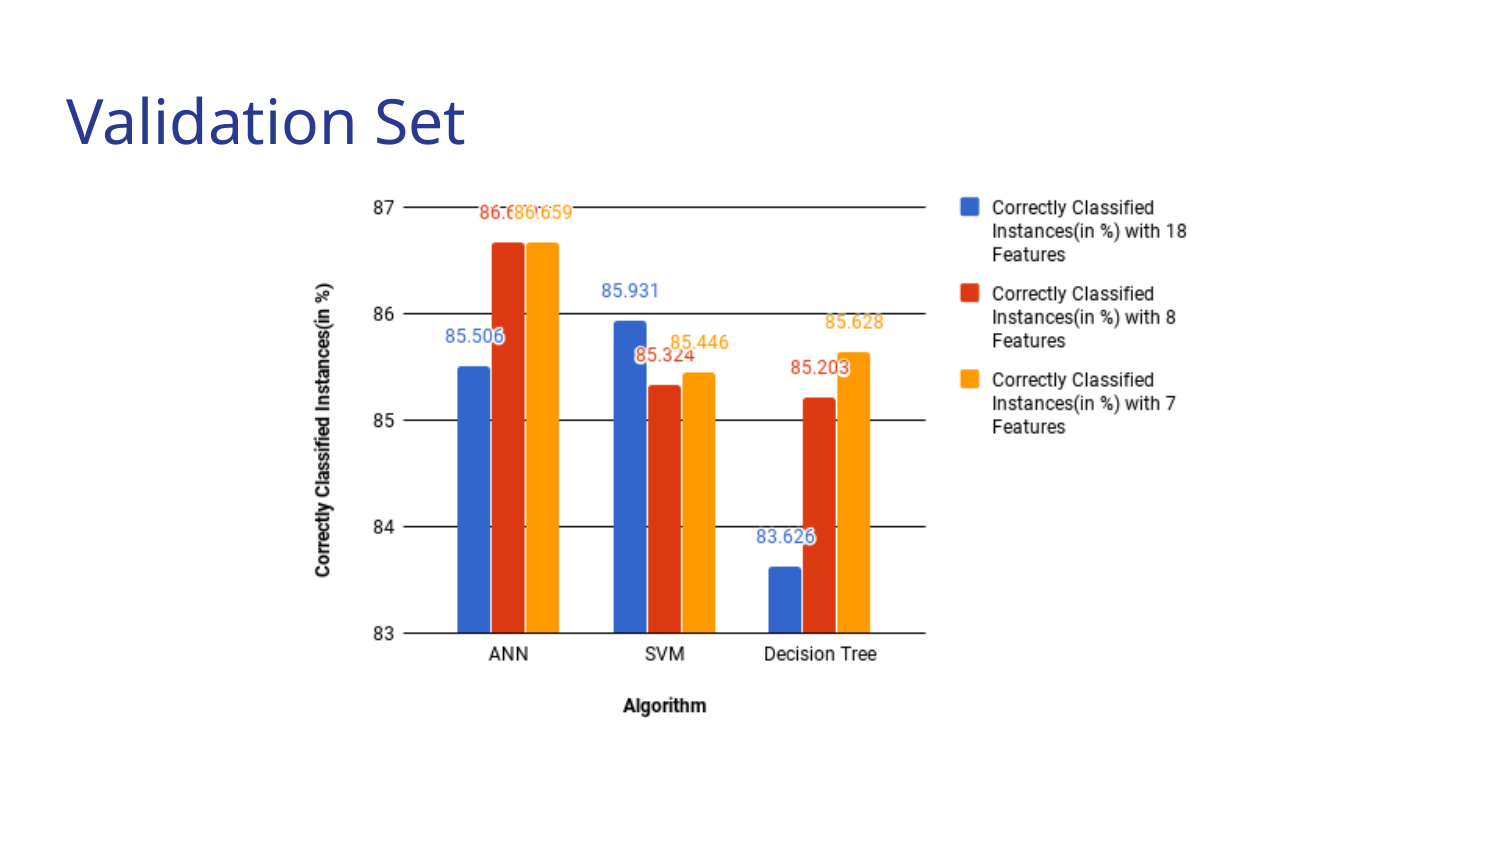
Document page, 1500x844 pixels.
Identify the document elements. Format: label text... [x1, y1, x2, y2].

picture [281, 166, 1219, 747]
title Validation Set [51, 67, 1449, 167]
